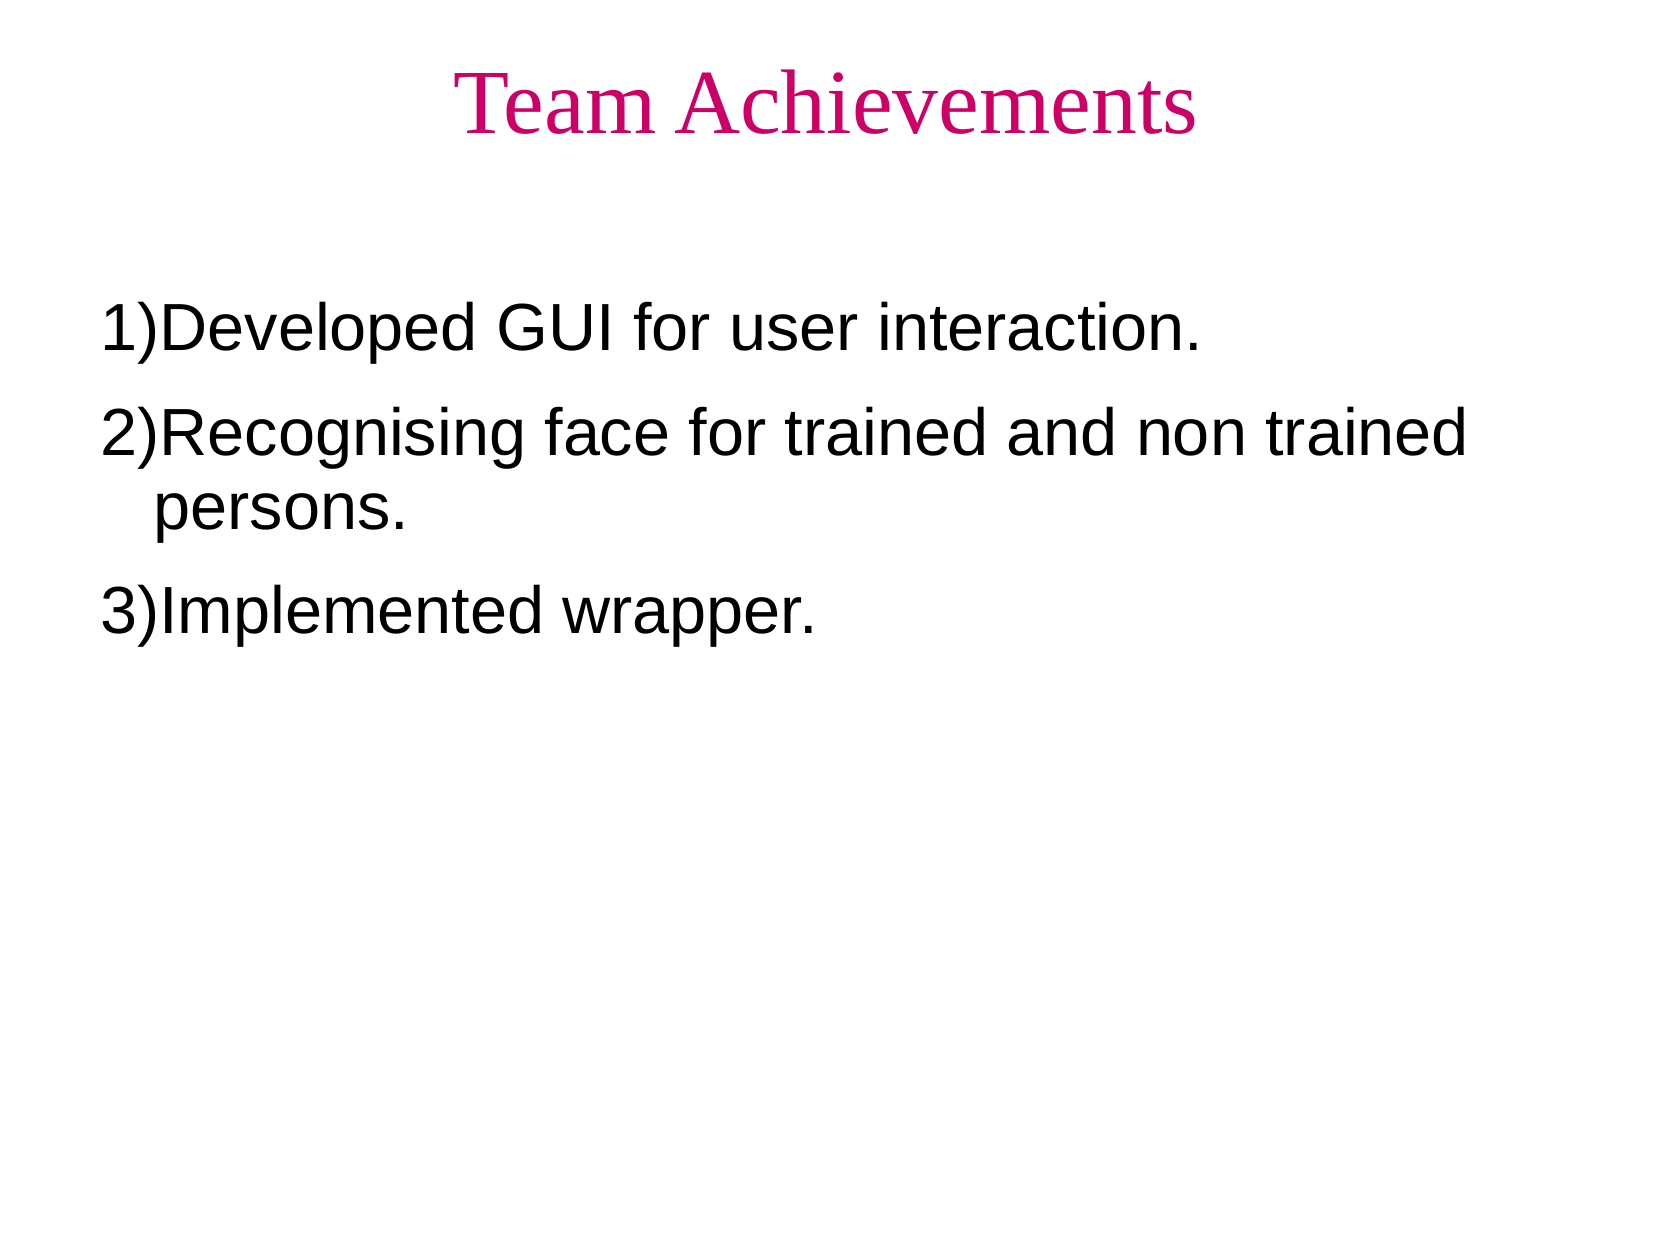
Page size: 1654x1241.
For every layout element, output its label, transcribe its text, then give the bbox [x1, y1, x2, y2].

list Developed GUI for user interaction. Recognising face for trained and non trained persons. Implemented wrapper. [82, 290, 1571, 1010]
title Team Achievements [82, 49, 1571, 257]
